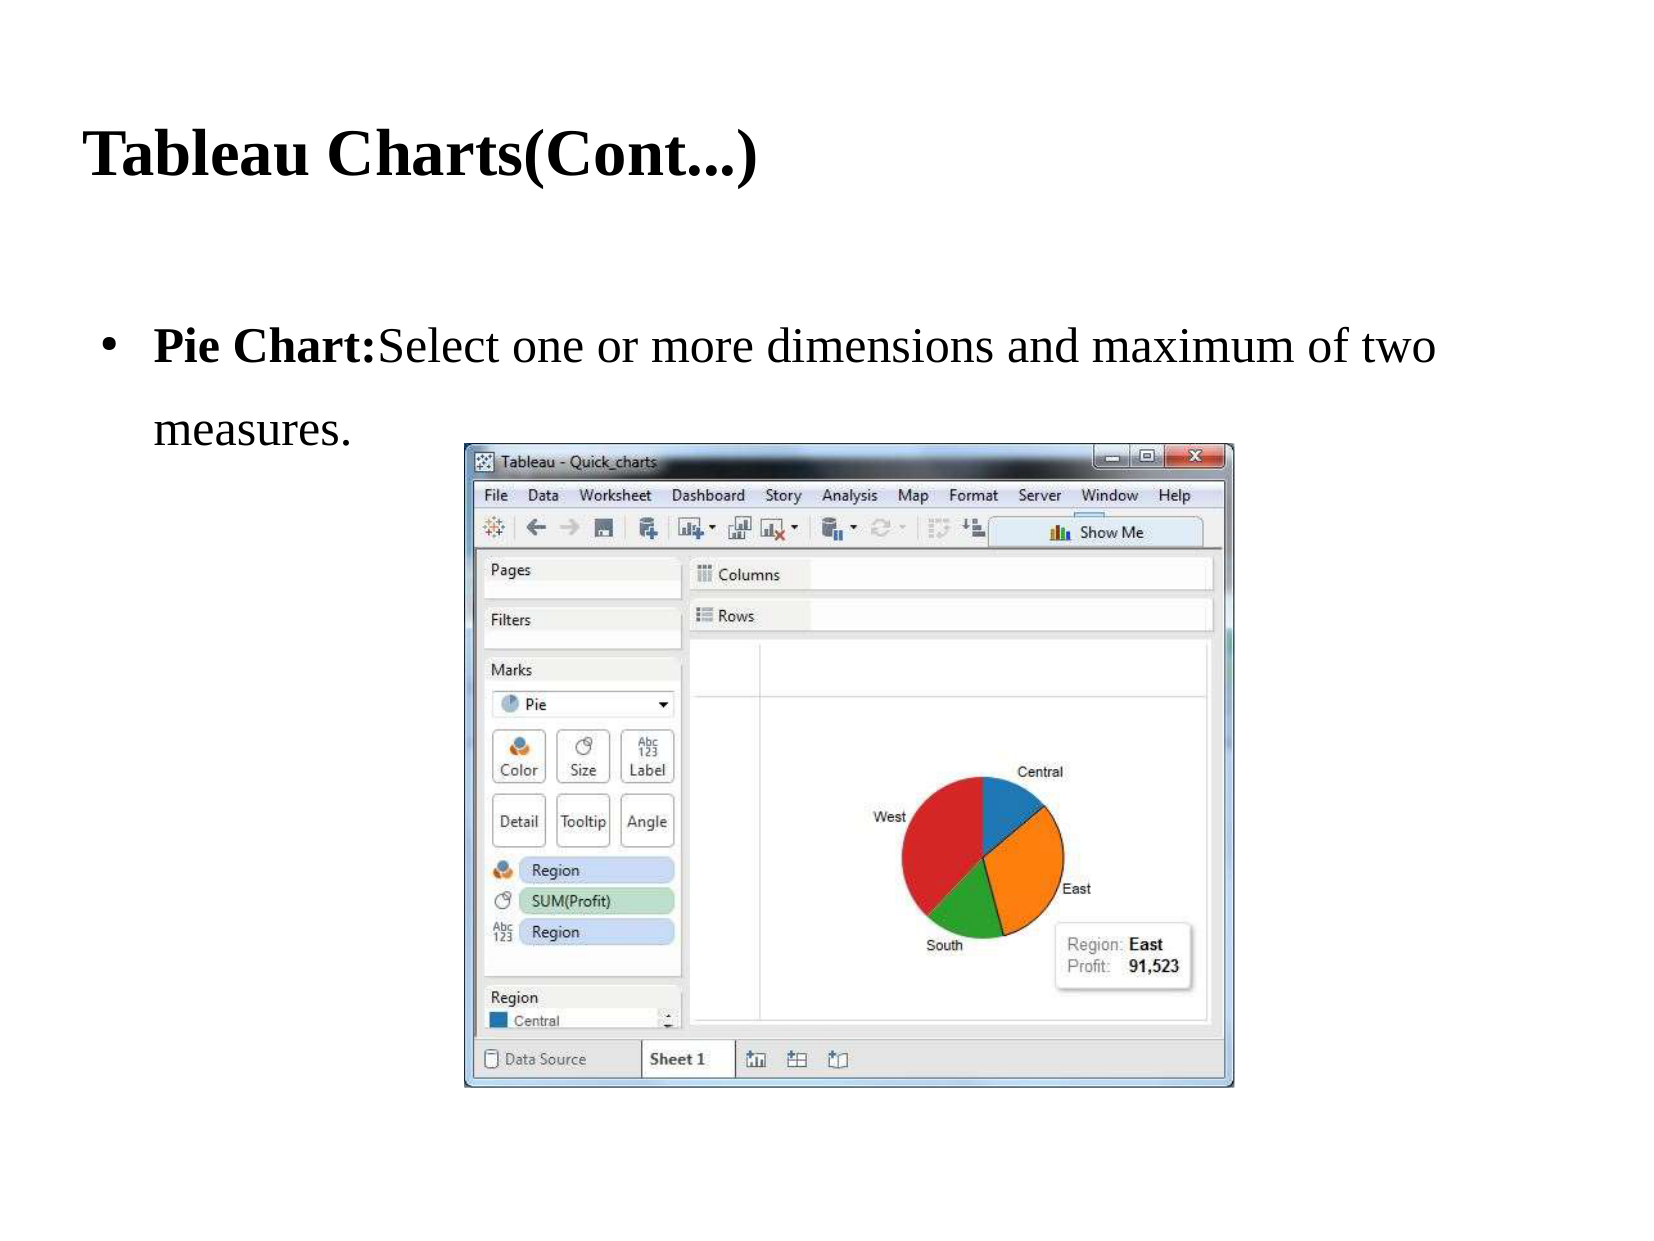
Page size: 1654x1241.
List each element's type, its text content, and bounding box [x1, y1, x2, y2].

list Pie Chart:Select one or more dimensions and maximum of two measures. [82, 290, 1571, 1010]
picture [464, 443, 1241, 1093]
title Tableau Charts(Cont...) [82, 49, 1571, 257]
